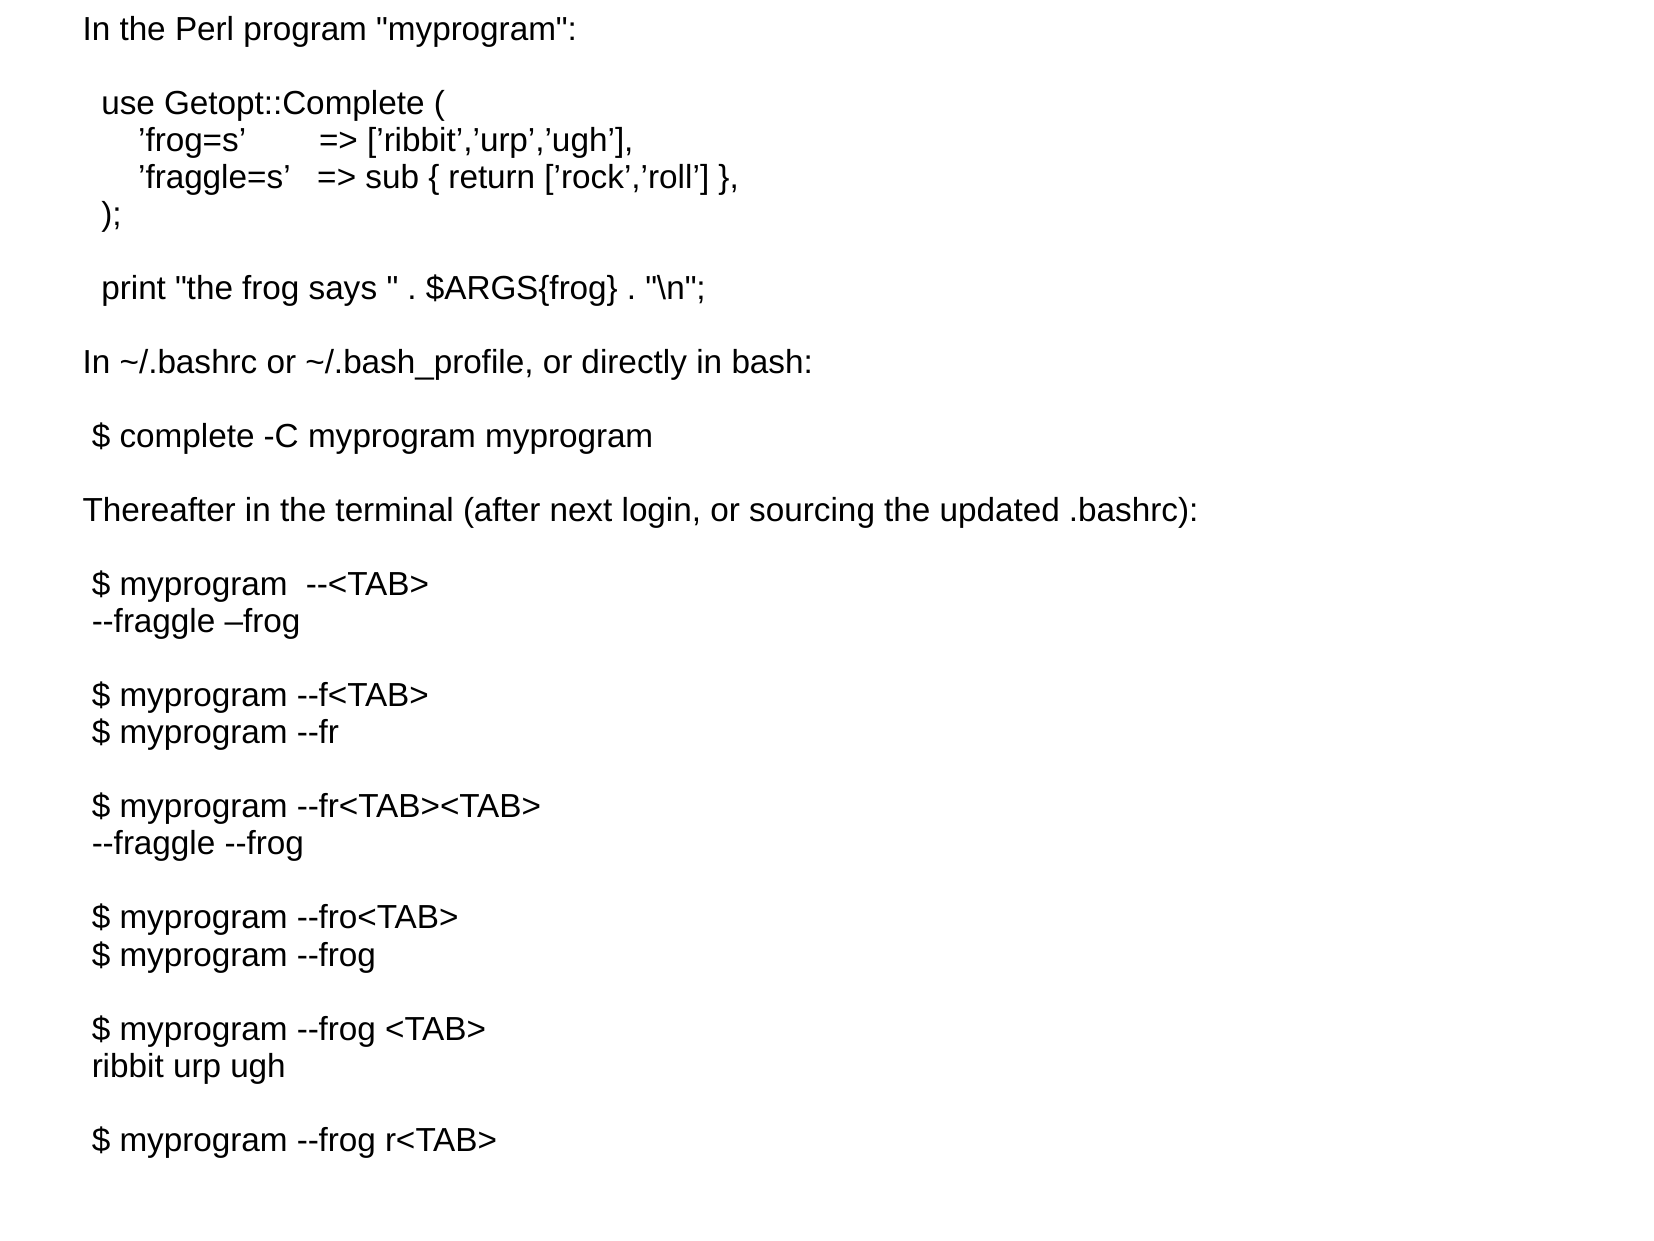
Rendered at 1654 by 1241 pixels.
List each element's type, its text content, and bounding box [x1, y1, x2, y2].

subtitle In the Perl program "myprogram": use Getopt::Complete ( ’frog=s’ => [’ribbit’,’urp’,’ugh’], ’fraggle=s’ => sub { return [’rock’,’roll’] }, ); print "the frog says " . $ARGS{frog} . "\n"; In ~/.bashrc or ~/.bash_profile, or directly in bash: $ complete ‐C myprogram myprogram Thereafter in the terminal (after next login, or sourcing the updated .bashrc): $ myprogram --<TAB> --fraggle –frog $ myprogram ‐‐f<TAB> $ myprogram ‐‐fr $ myprogram ‐‐fr<TAB><TAB> --fraggle --frog $ myprogram ‐‐fro<TAB> $ myprogram ‐‐frog $ myprogram ‐‐frog <TAB> ribbit urp ugh $ myprogram ‐‐frog r<TAB> [82, 10, 1571, 1203]
